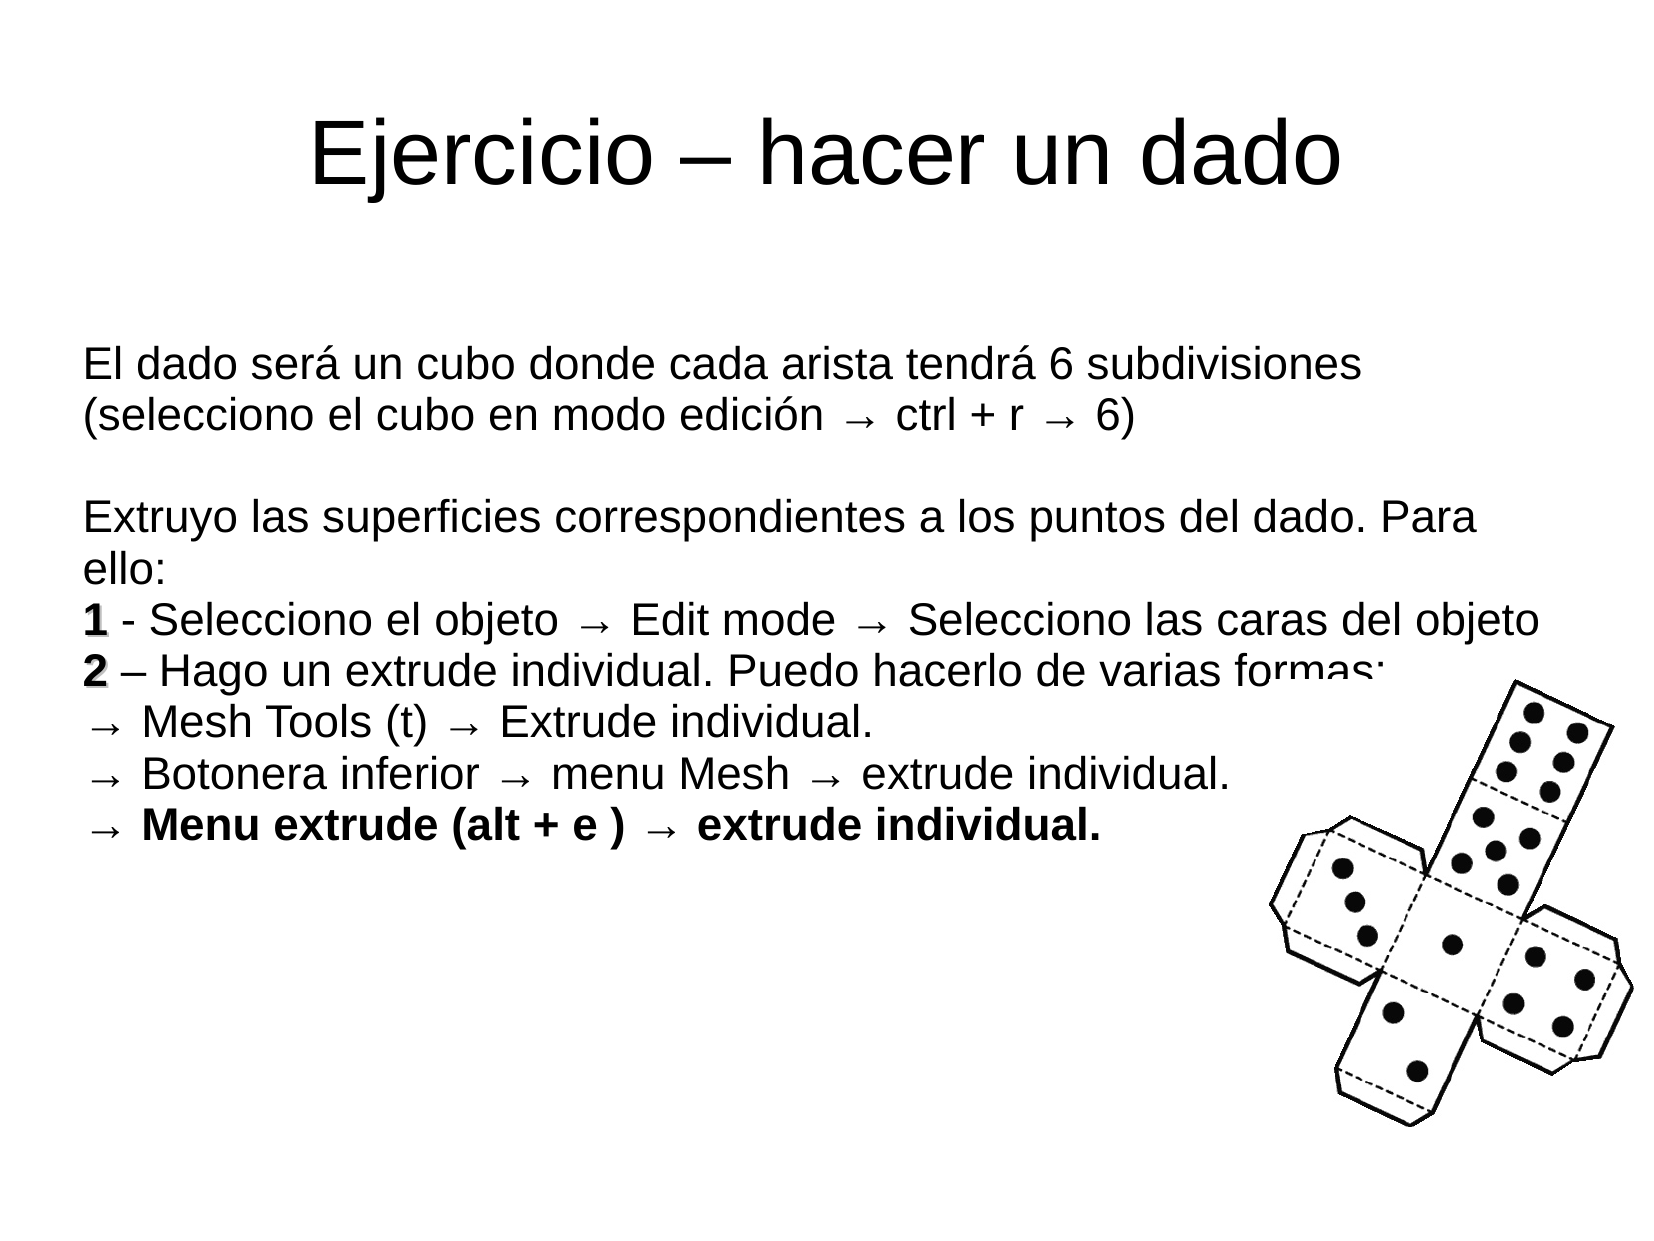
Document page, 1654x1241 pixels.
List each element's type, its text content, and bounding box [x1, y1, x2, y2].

title Ejercicio – hacer un dado [82, 49, 1571, 257]
picture [1269, 679, 1634, 1127]
subtitle El dado será un cubo donde cada arista tendrá 6 subdivisiones (selecciono el cubo en modo edición → ctrl + r → 6) Extruyo las superficies correspondientes a los puntos del dado. Para ello: 1 - Selecciono el objeto → Edit mode → Selecciono las caras del objeto 2 – Hago un extrude individual. Puedo hacerlo de varias formas: → Mesh Tools (t) → Extrude individual. → Botonera inferior → menu Mesh → extrude individual. → Menu extrude (alt + e ) → extrude individual. [82, 331, 1571, 857]
